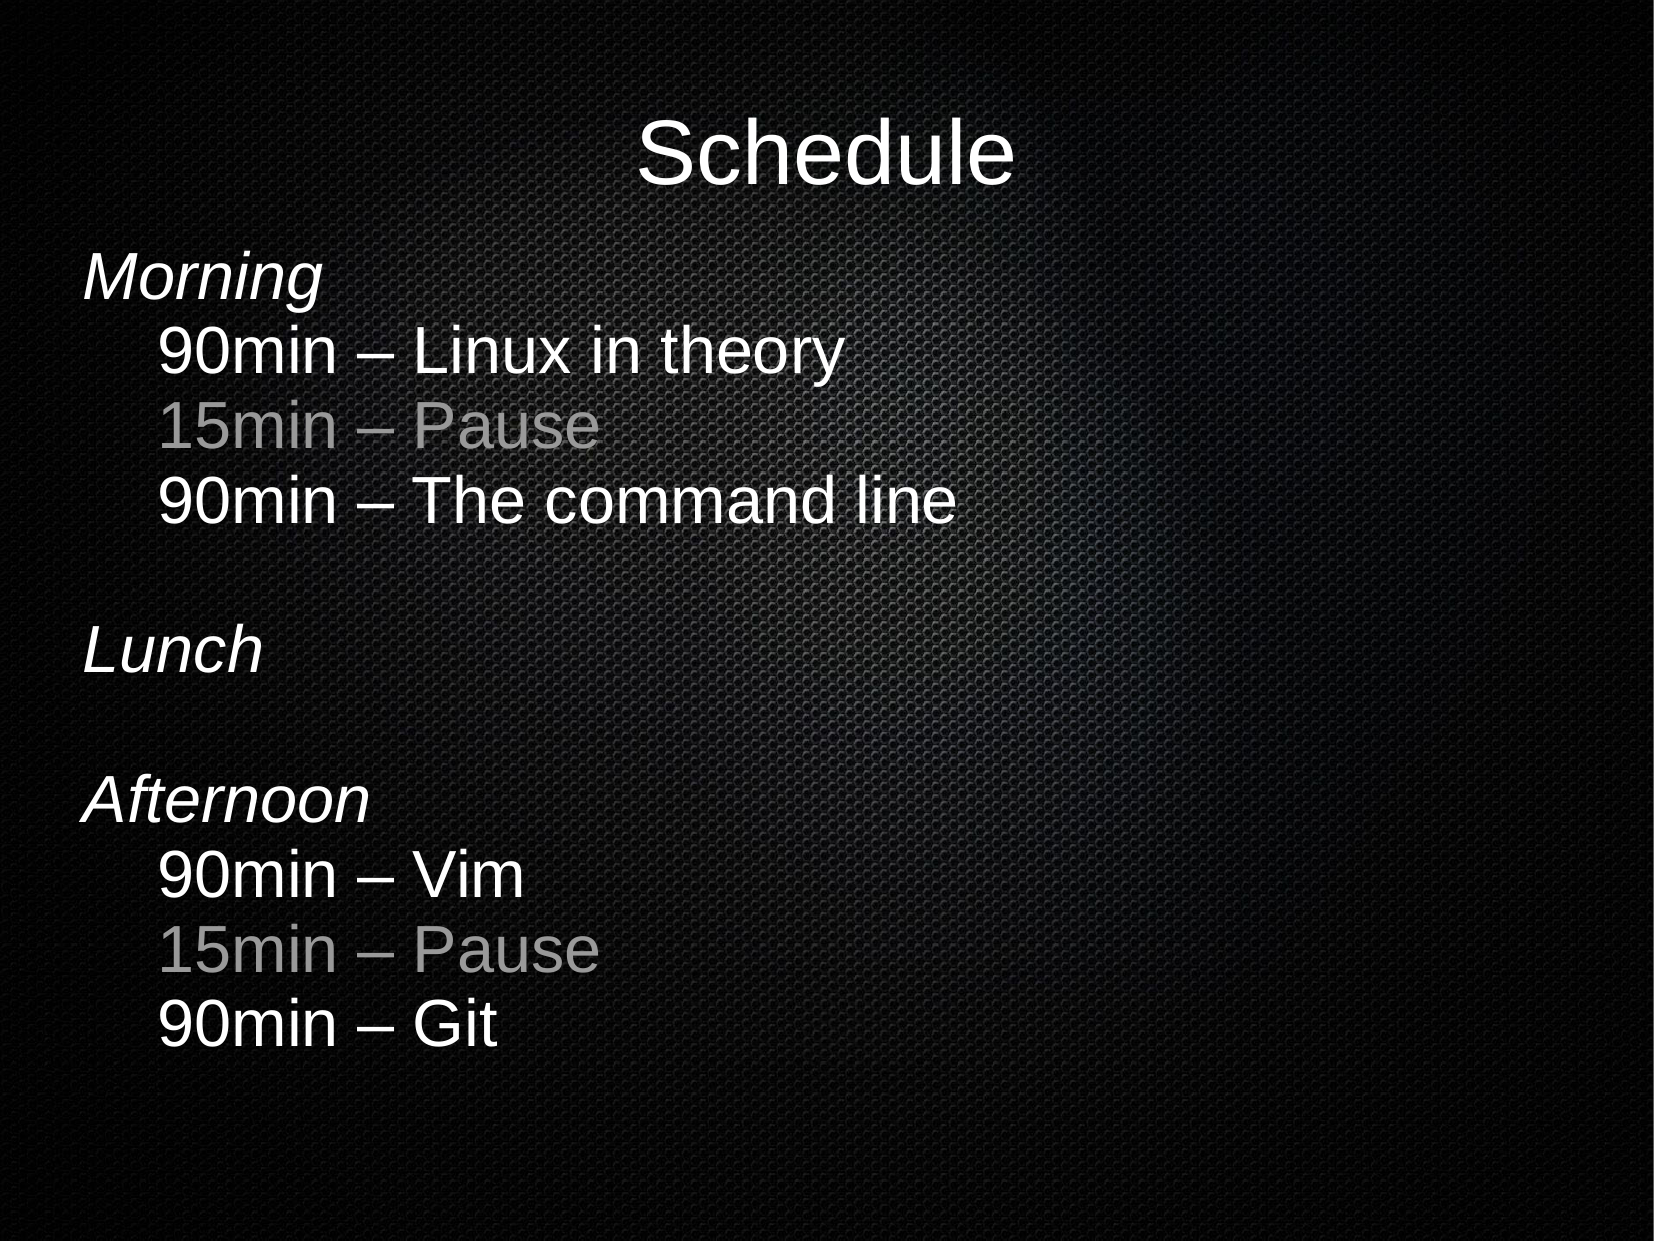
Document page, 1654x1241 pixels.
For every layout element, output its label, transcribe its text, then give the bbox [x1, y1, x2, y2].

picture [0, 0, 1654, 1241]
subtitle Morning 90min – Linux in theory 15min – Pause 90min – The command line Lunch Afternoon 90min – Vim 15min – Pause 90min – Git [82, 238, 1571, 1062]
title Schedule [82, 49, 1571, 238]
